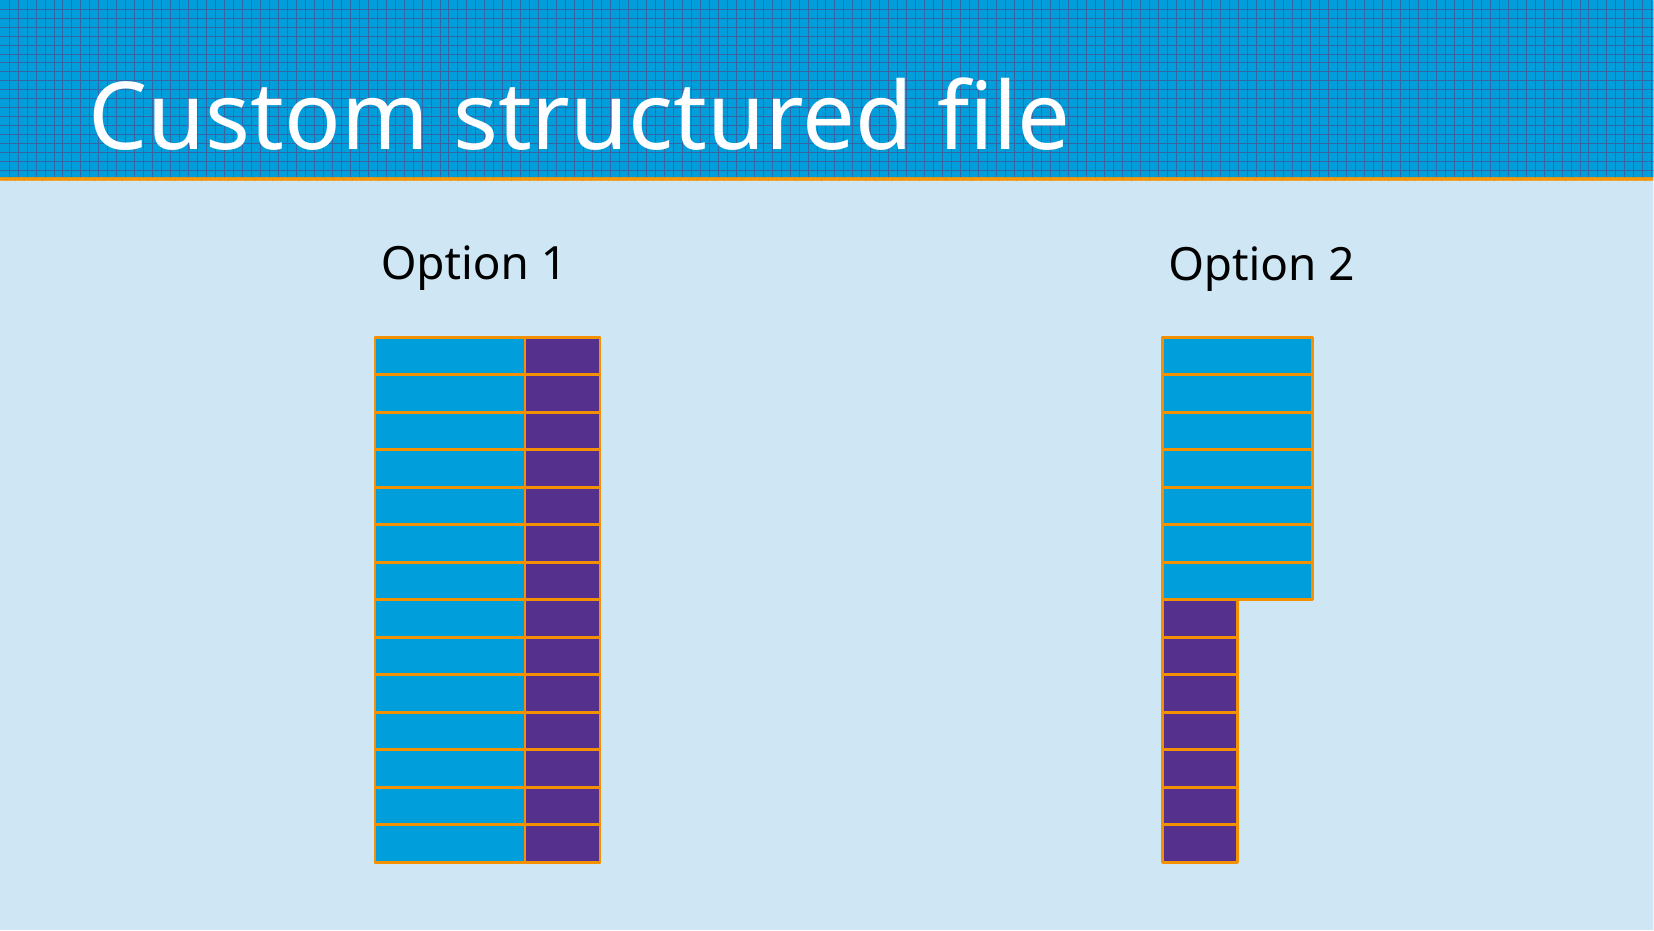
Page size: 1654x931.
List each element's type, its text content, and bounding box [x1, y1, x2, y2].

text_box [375, 337, 601, 863]
title Custom structured file [88, 14, 1565, 178]
text_box Option 1 [375, 225, 601, 300]
text_box Option 2 [1162, 225, 1388, 301]
text_box [1162, 337, 1313, 863]
